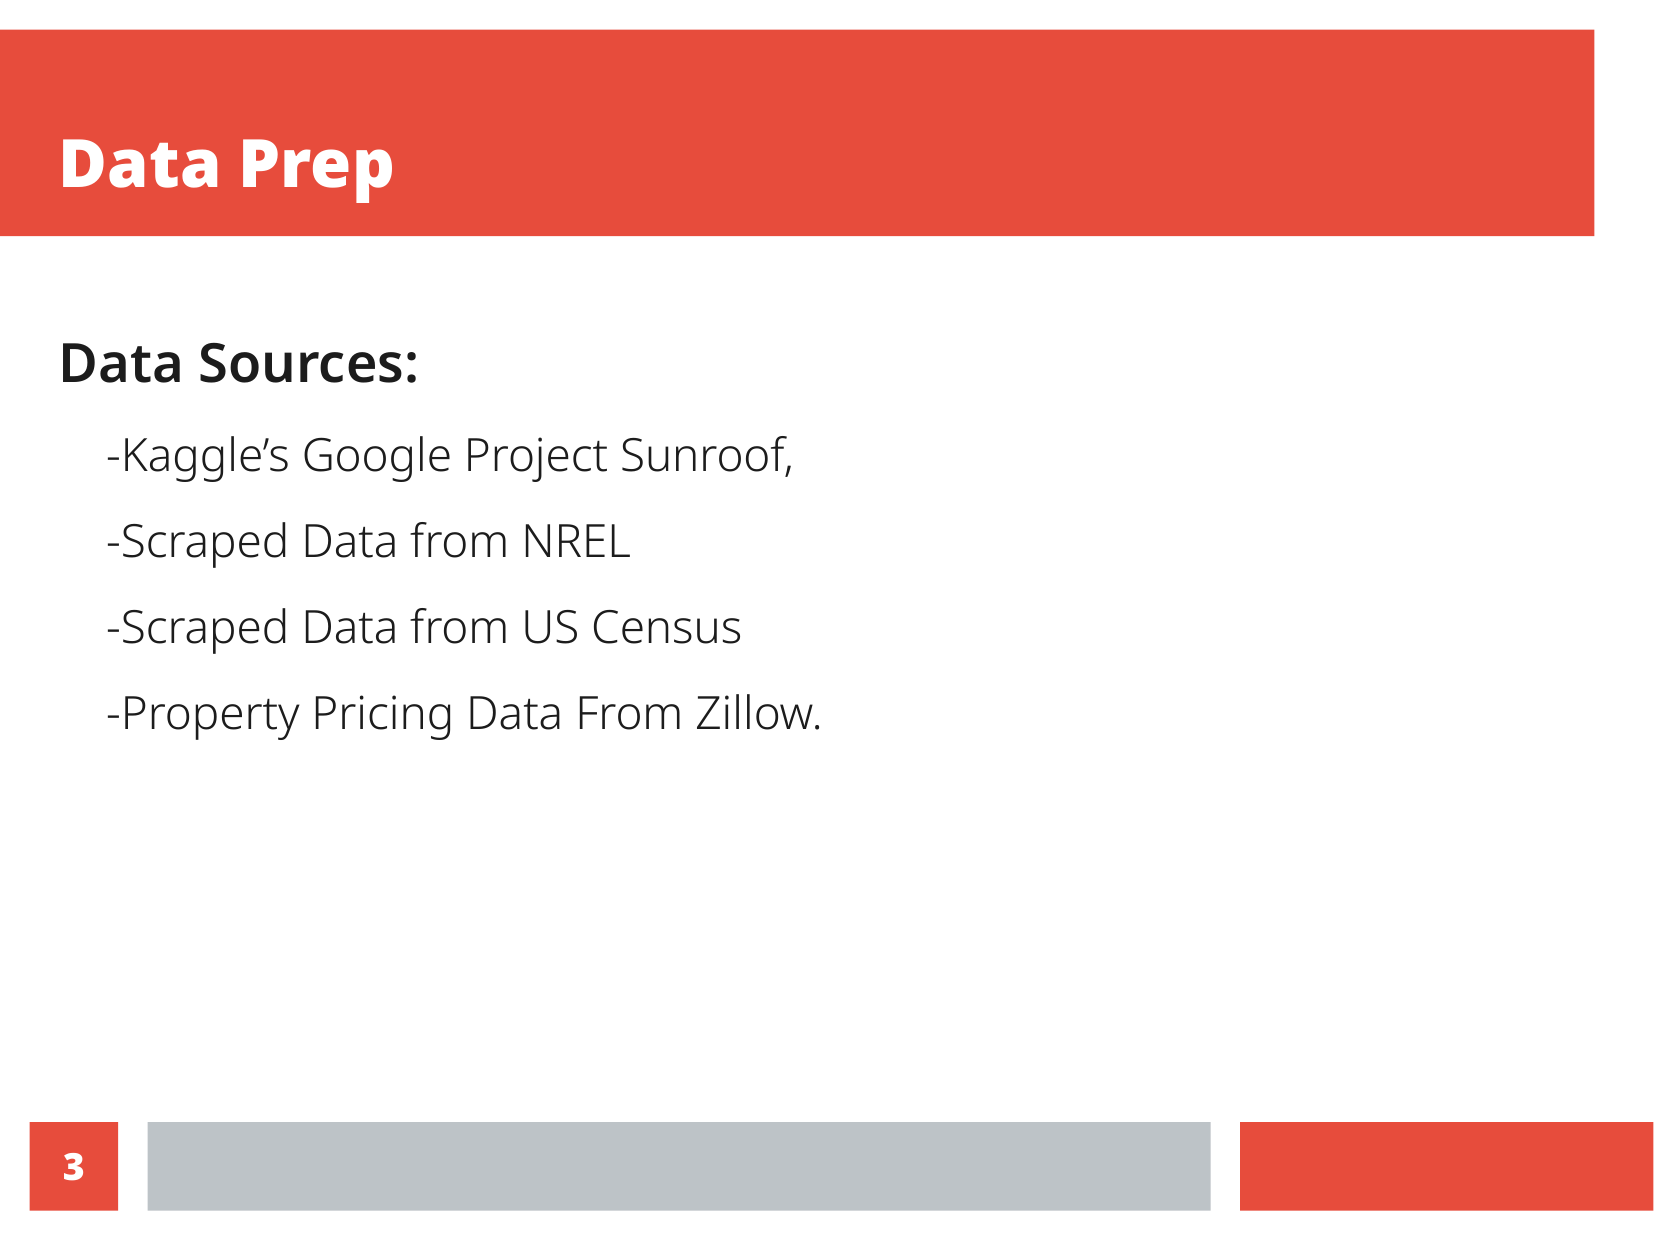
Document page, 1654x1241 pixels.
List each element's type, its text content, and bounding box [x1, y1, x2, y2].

list Data Sources: -Kaggle’s Google Project Sunroof, -Scraped Data from NREL -Scraped Data from US Census -Property Pricing Data From Zillow. [59, 324, 1565, 1093]
title Data Prep [59, 59, 1595, 207]
